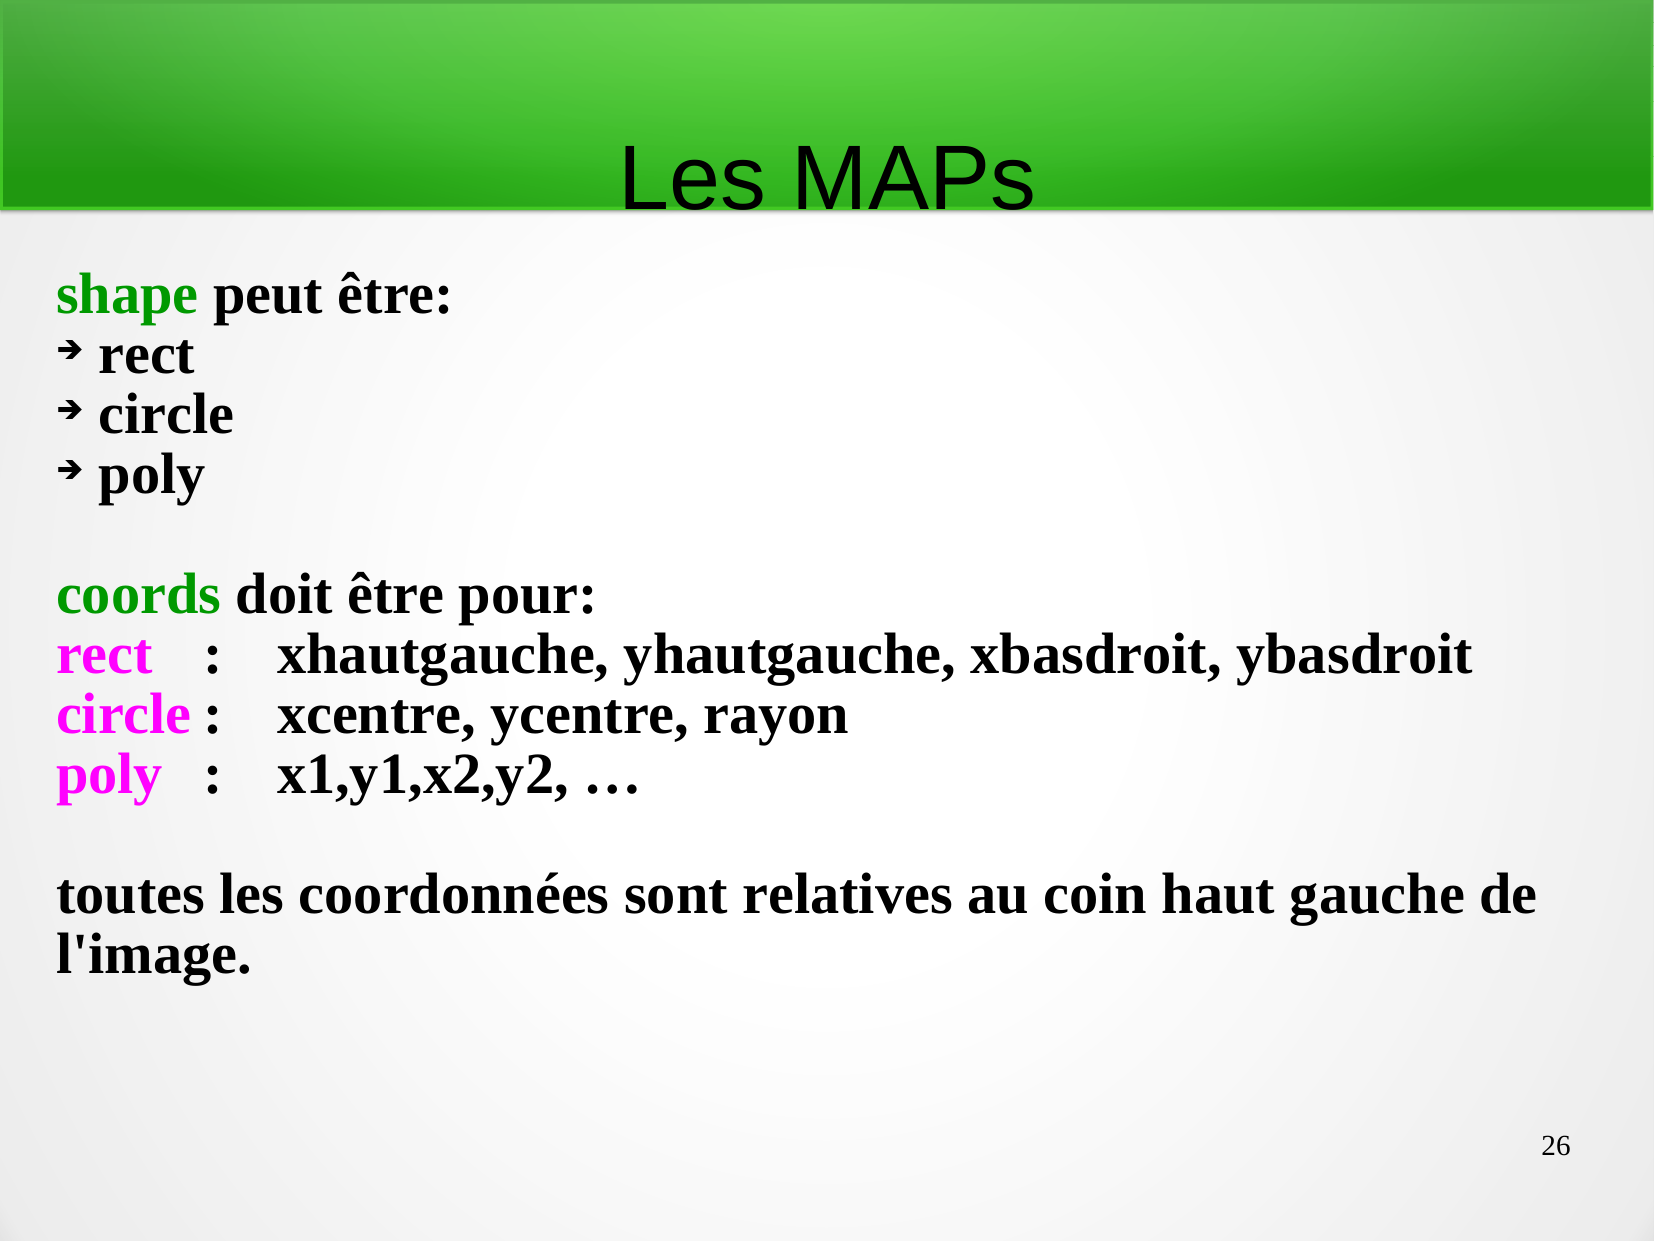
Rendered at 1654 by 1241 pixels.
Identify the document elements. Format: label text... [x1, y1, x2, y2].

text_box shape peut être: rect circle poly coords doit être pour: rect : xhautgauche, yhautgauche, xbasdroit, ybasdroit circle : xcentre, ycentre, rayon poly : x1,y1,x2,y2, … toutes les coordonnées sont relatives au coin haut gauche de l'image. [55, 265, 1624, 1188]
title Les MAPs [121, 77, 1534, 265]
